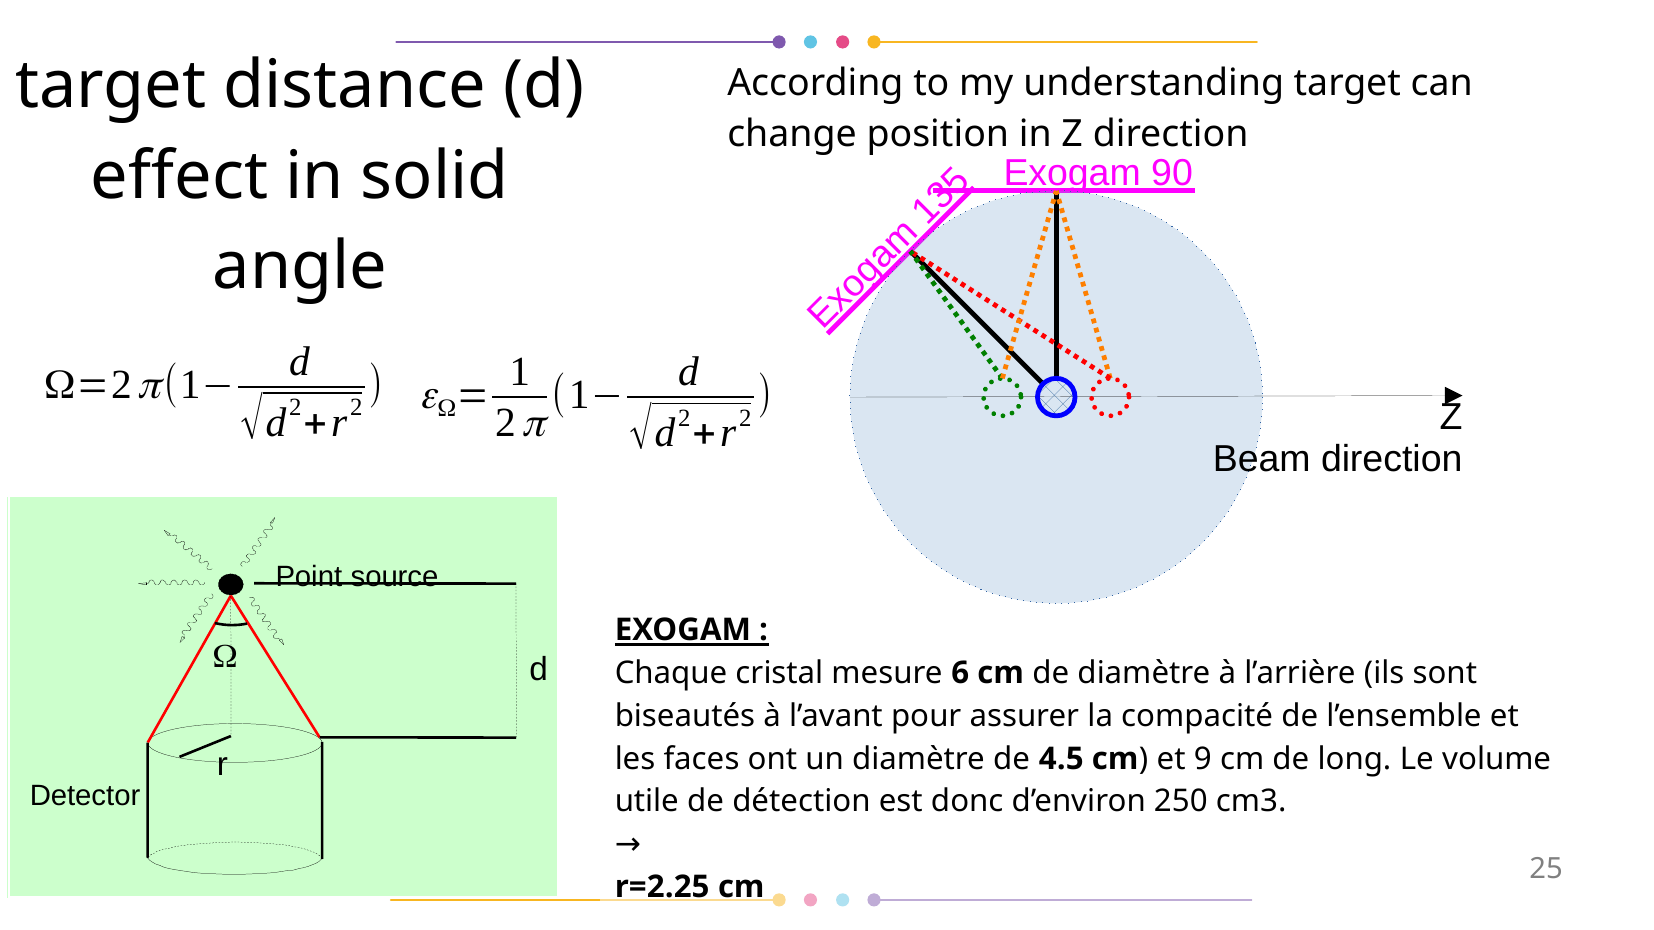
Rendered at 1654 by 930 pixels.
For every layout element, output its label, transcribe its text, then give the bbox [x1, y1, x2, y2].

text_box EXOGAM : Chaque cristal mesure 6 cm de diamètre à l’arrière (ils sont biseautés à l’avant pour assurer la compacité de l’ensemble et les faces ont un diamètre de 4.5 cm) et 9 cm de long. Le volume utile de détection est donc d’environ 250 cm3. → r=2.25 cm [600, 600, 1576, 905]
text_box Detector [29, 778, 141, 809]
subtitle target distance (d) effect in solid angle [0, 0, 601, 345]
text_box Point source [275, 559, 439, 589]
text_box [1242, 462, 1253, 469]
text_box d [529, 650, 563, 684]
text_box [1242, 453, 1253, 459]
text_box [10, 497, 557, 896]
chart [412, 347, 778, 456]
text_box r [216, 745, 250, 779]
chart [37, 337, 389, 446]
text_box Ω [212, 644, 246, 679]
text_box [849, 190, 1263, 604]
text_box According to my understanding target can change position in Z direction [712, 48, 1576, 151]
